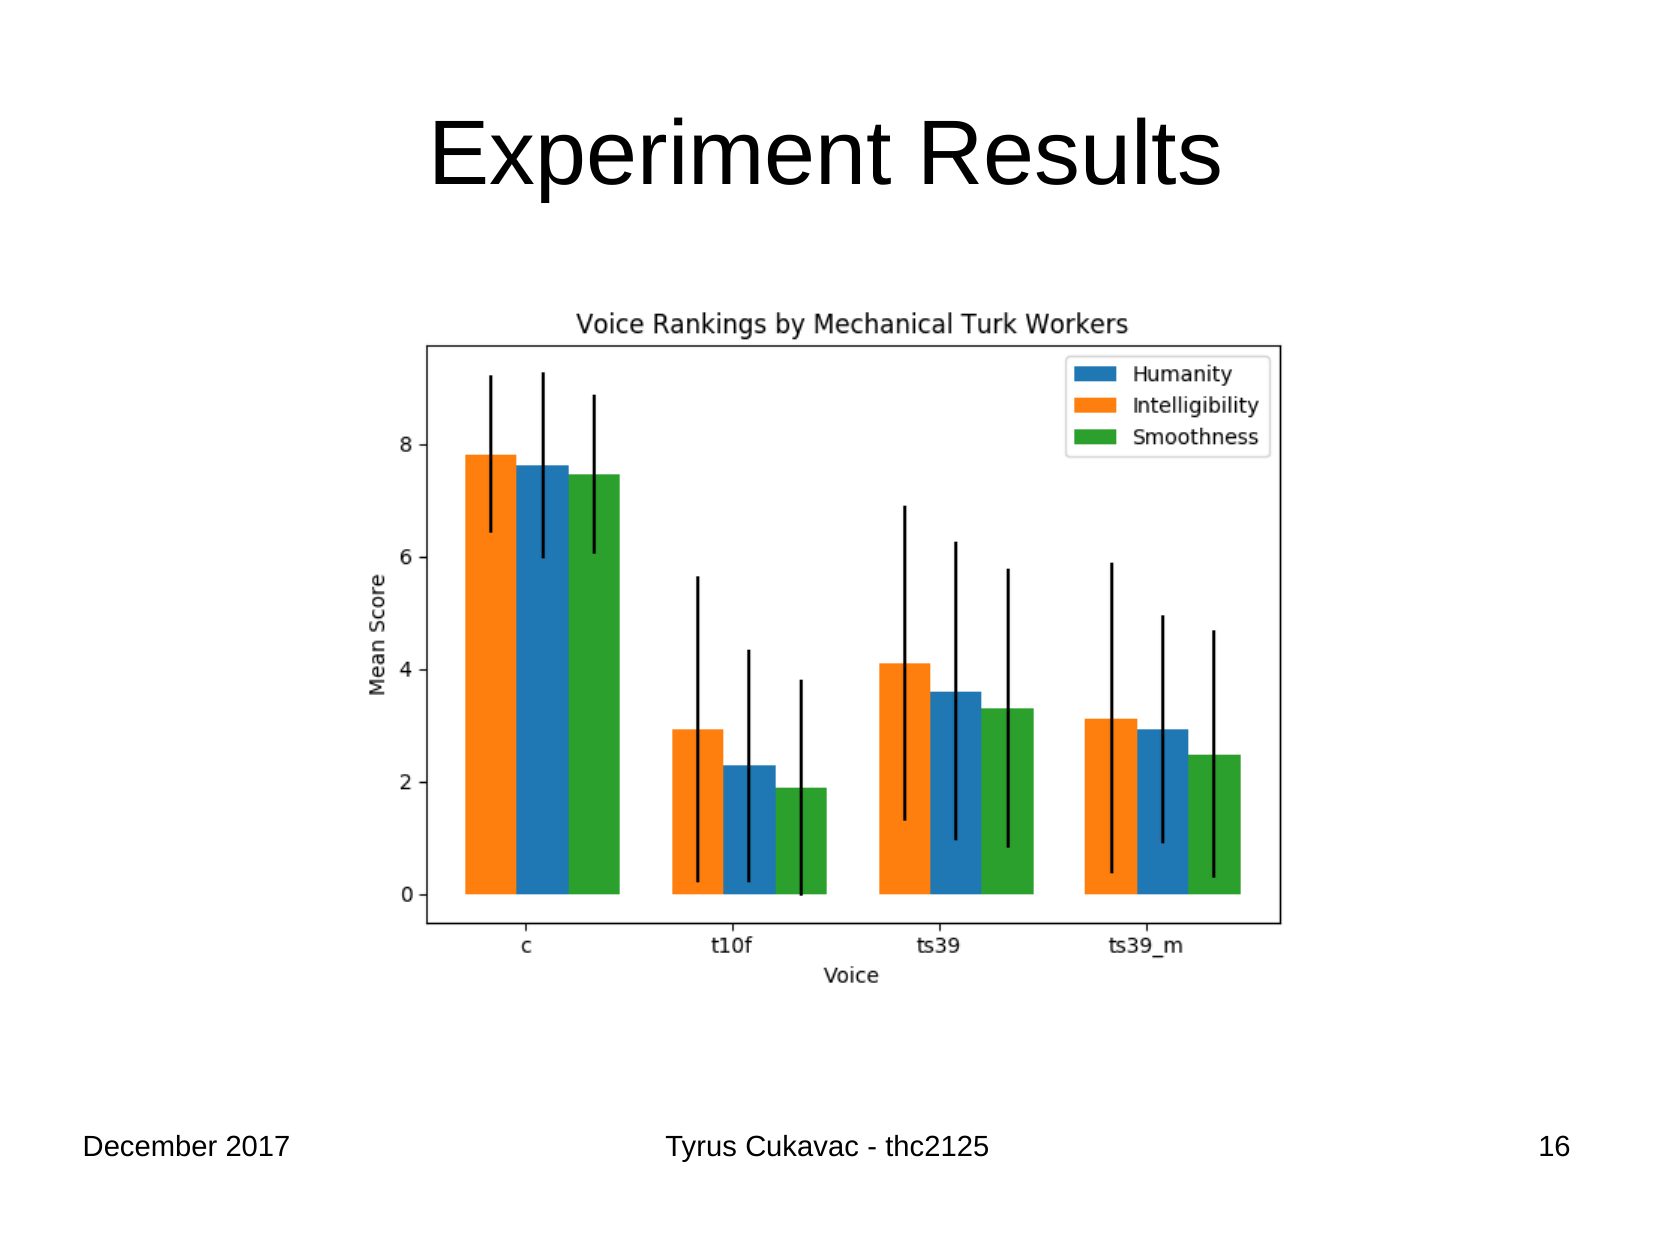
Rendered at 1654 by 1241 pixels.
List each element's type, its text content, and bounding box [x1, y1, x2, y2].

title Experiment Results [82, 49, 1571, 257]
picture [347, 290, 1307, 1010]
